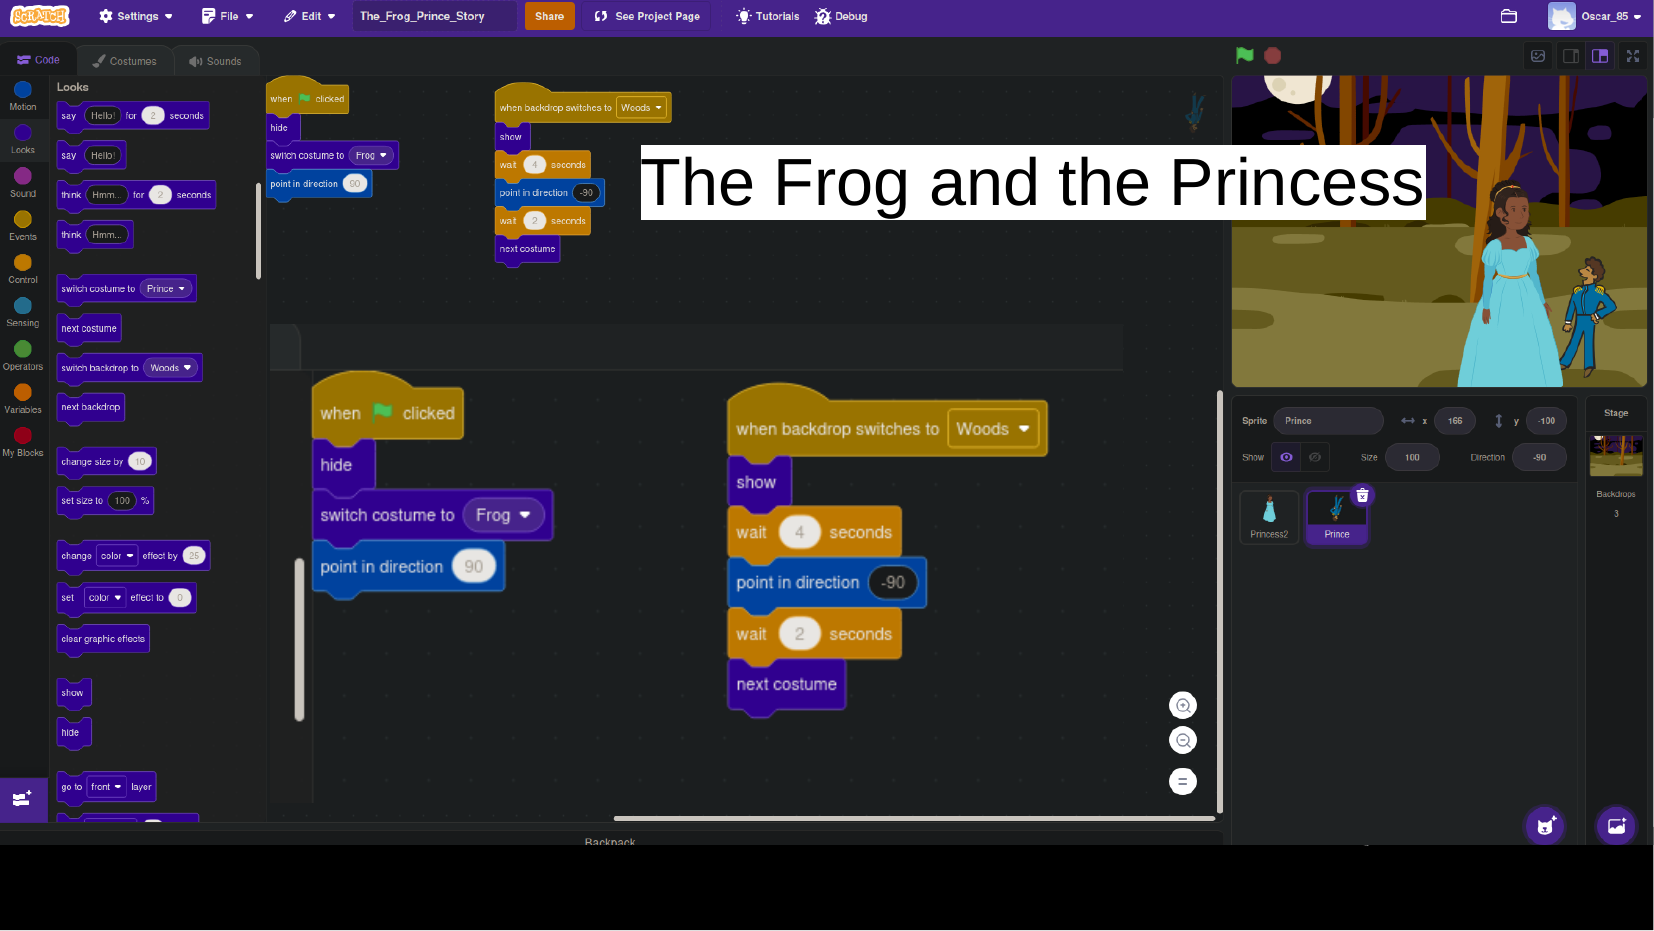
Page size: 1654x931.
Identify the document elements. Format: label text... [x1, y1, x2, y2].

text_box The Frog and the Princess [265, 0, 1654, 396]
picture [0, 0, 1654, 845]
